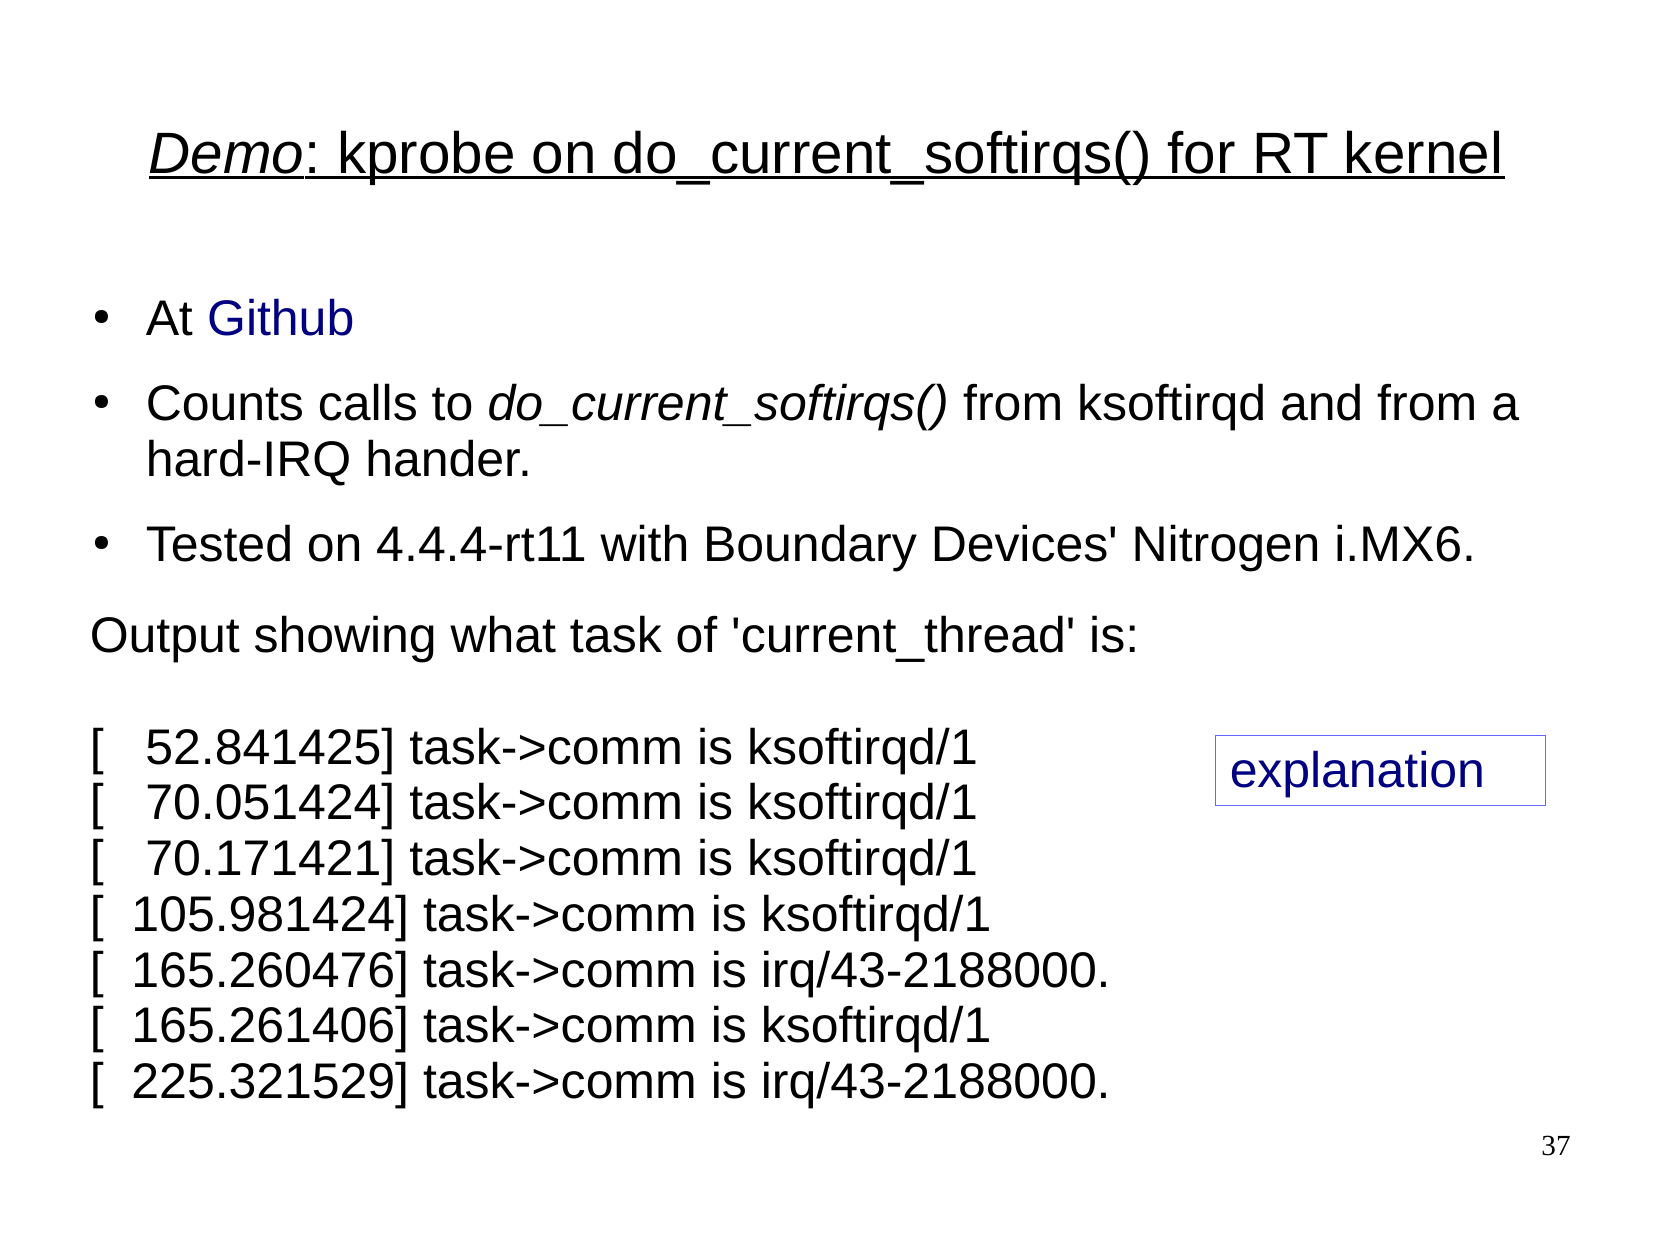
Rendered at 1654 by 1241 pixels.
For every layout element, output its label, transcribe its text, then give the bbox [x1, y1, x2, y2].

title Demo: kprobe on do_current_softirqs() for RT kernel [82, 49, 1571, 257]
text_box Output showing what task of 'current_thread' is: [ 52.841425] task->comm is ksoftirqd/1 [ 70.051424] task->comm is ksoftirqd/1 [ 70.171421] task->comm is ksoftirqd/1 [ 105.981424] task->comm is ksoftirqd/1 [ 165.260476] task->comm is irq/43-2188000. [ 165.261406] task->comm is ksoftirqd/1 [ 225.321529] task->comm is irq/43-2188000. [75, 600, 1576, 1117]
list At Github Counts calls to do_current_softirqs() from ksoftirqd and from a hard-IRQ hander. Tested on 4.4.4-rt11 with Boundary Devices' Nitrogen i.MX6. [75, 290, 1571, 600]
text_box explanation [1215, 735, 1546, 806]
